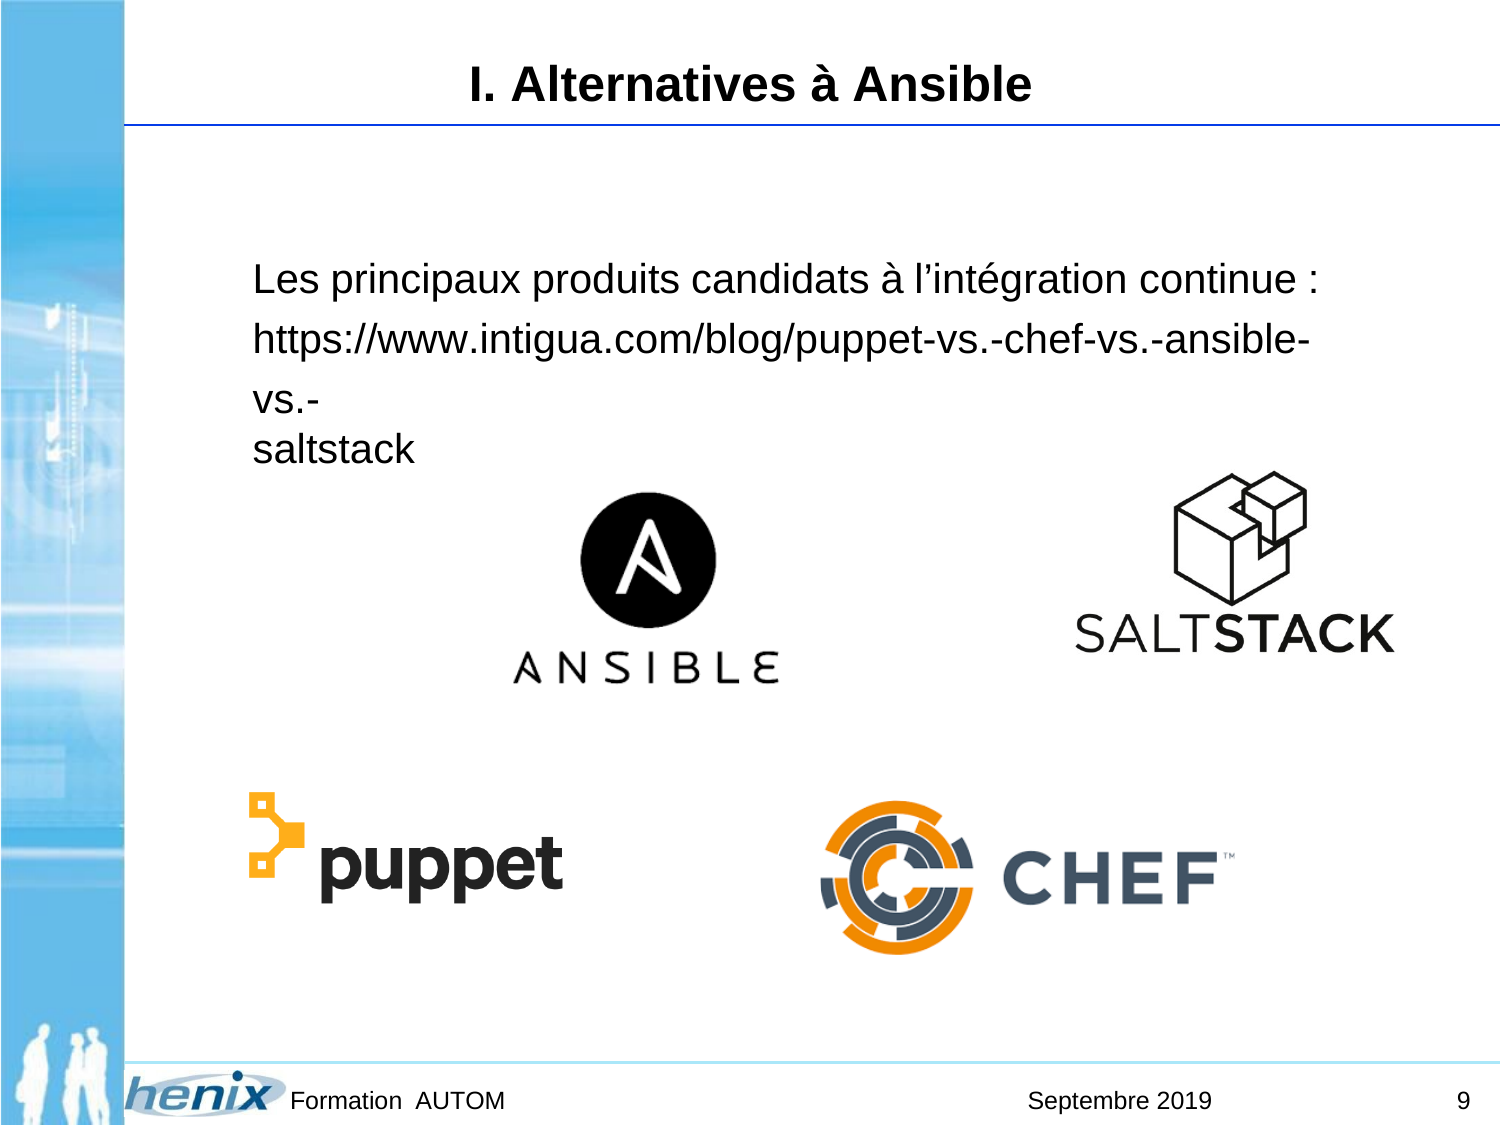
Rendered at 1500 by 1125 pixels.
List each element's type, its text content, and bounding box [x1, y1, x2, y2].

text_box I. Alternatives à Ansible [138, 50, 1363, 112]
text_box [123, 1070, 287, 1117]
text_box Septembre 2019 [1025, 1084, 1241, 1115]
text_box Formation AUTOM [288, 1084, 507, 1115]
text_box [127, 745, 684, 950]
text_box [496, 466, 792, 701]
text_box [1065, 458, 1404, 670]
text_box Les principaux produits candidats à l’intégration continue : https://www.intigua.com/blog/puppet-vs.-chef-vs.-ansible-vs.- saltstack [250, 241, 1375, 473]
text_box <numéro> [1452, 1084, 1490, 1115]
picture [0, 0, 126, 1125]
text_box [820, 800, 1235, 956]
